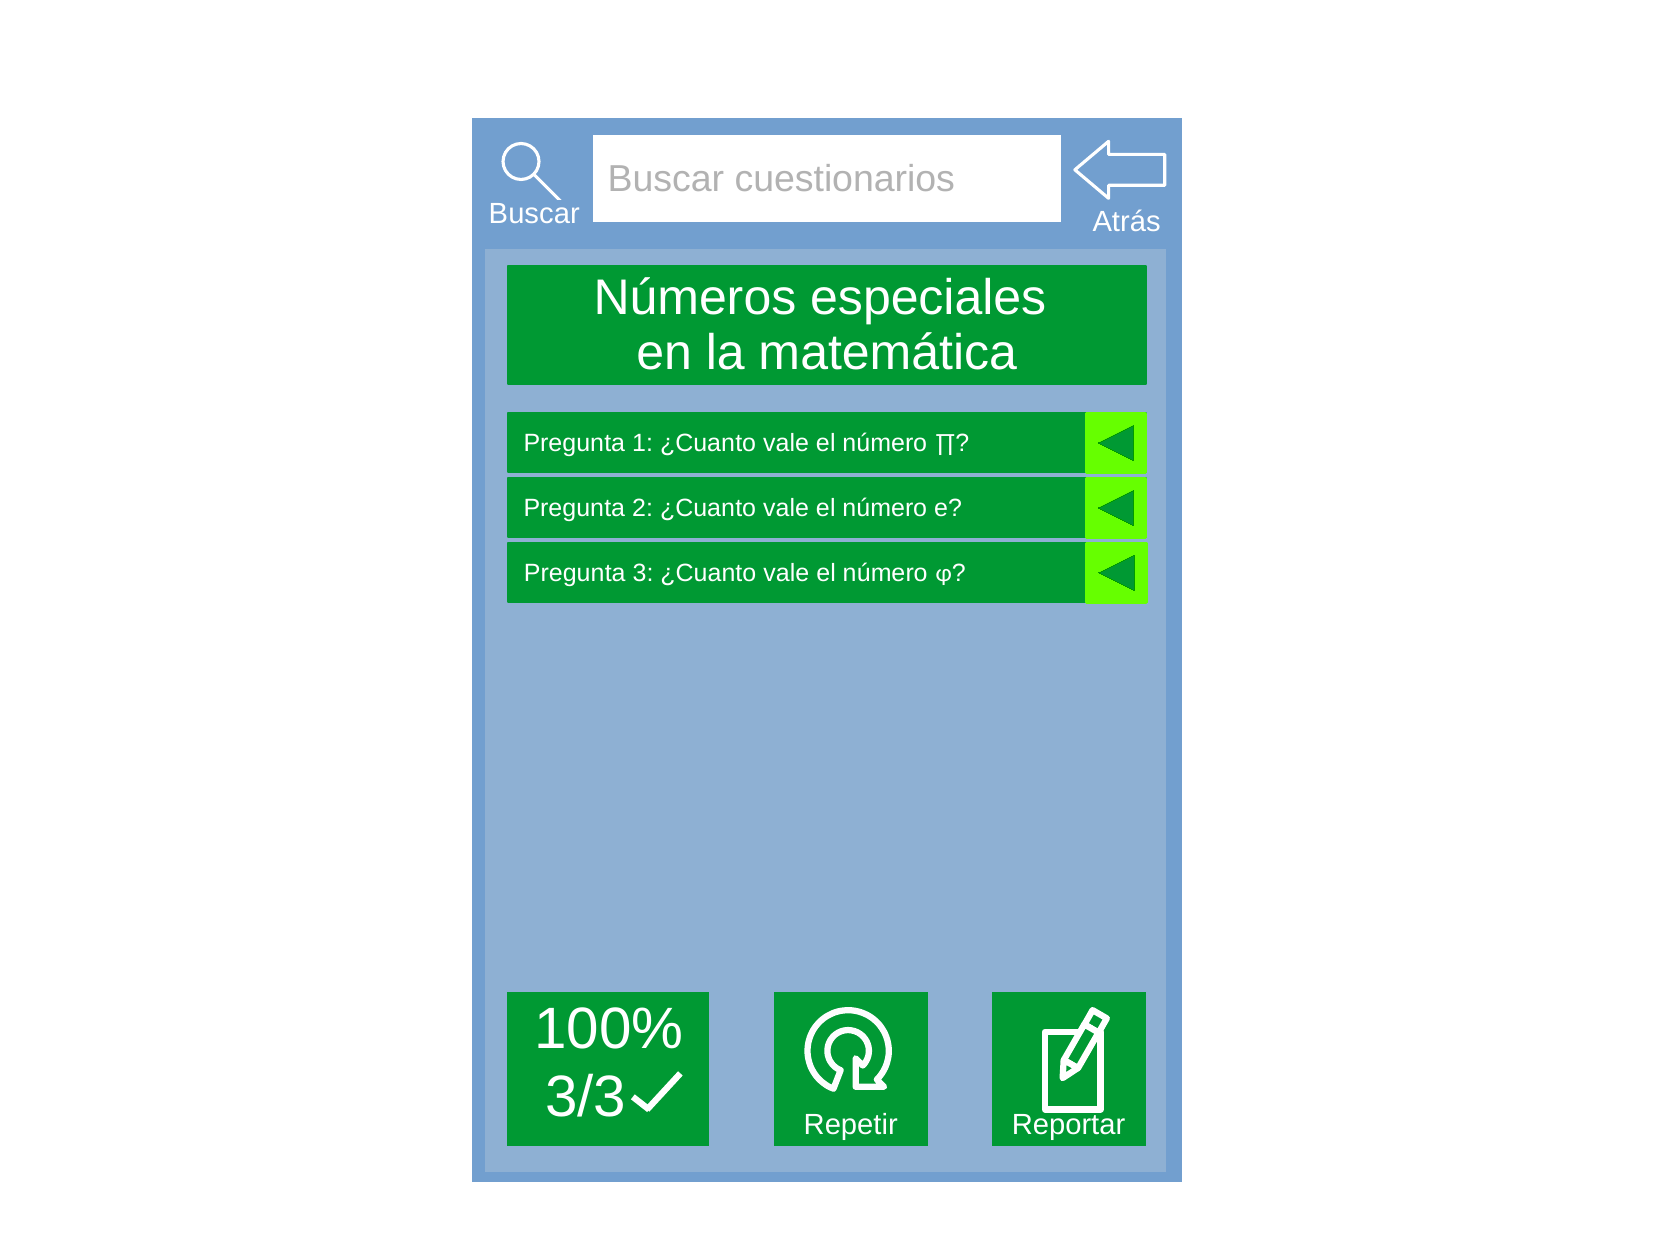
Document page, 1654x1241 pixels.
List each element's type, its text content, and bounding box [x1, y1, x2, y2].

text_box Reportar [1001, 1109, 1137, 1141]
text_box Pregunta 3: ¿Cuanto vale el número φ? [508, 543, 1086, 603]
text_box Atrás [1074, 209, 1179, 233]
text_box Buscar [485, 201, 584, 225]
text_box Buscar cuestionarios [590, 132, 1063, 225]
text_box Pregunta 1: ¿Cuanto vale el número ∏? [507, 413, 1086, 473]
text_box Pregunta 2: ¿Cuanto vale el número e? [507, 478, 1086, 538]
text_box [472, 118, 1182, 1182]
text_box 3/3 [519, 1068, 627, 1124]
text_box Números especiales en la matemática [507, 265, 1146, 384]
text_box 100% [519, 1001, 699, 1056]
